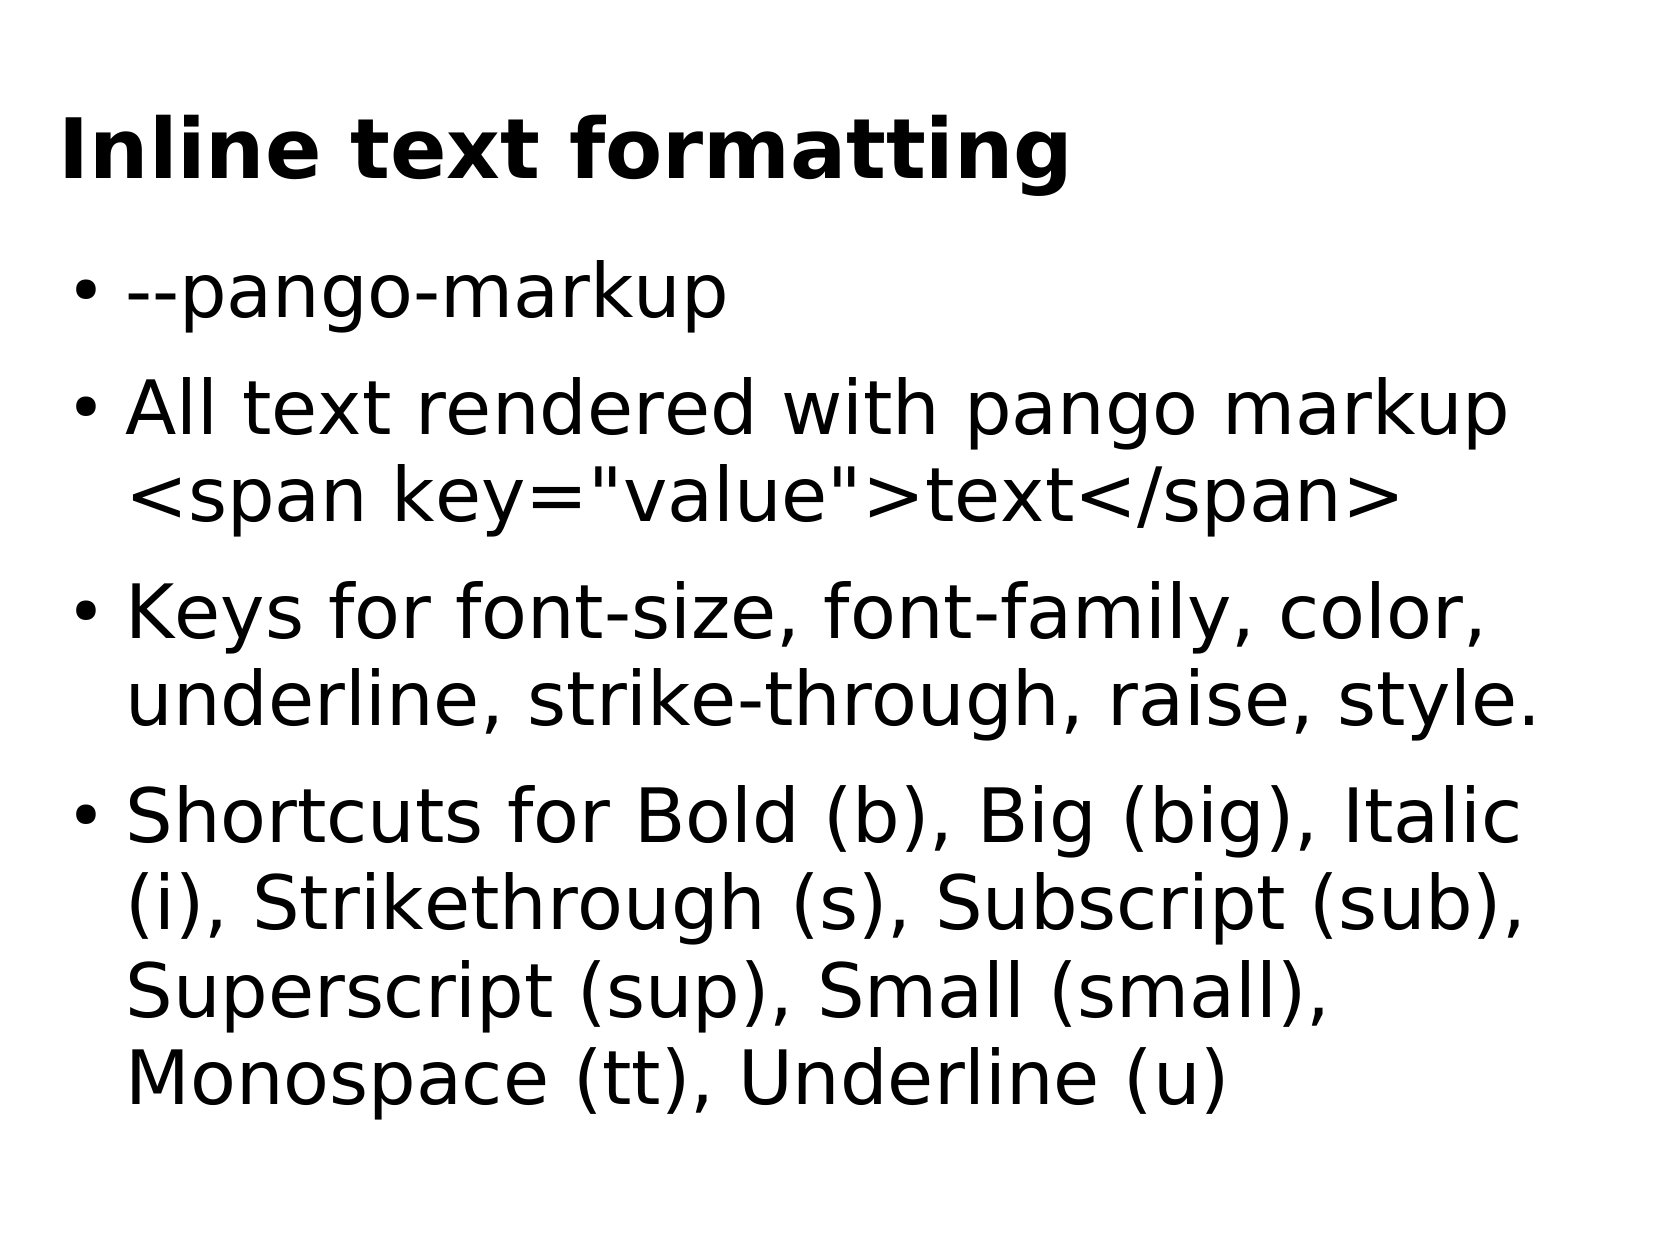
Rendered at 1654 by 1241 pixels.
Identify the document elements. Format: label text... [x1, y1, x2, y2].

list --pango-markup All text rendered with pango markup <span key="value">text</span> Keys for font-size, font-family, color, underline, strike-through, raise, style. Shortcuts for Bold (b), Big (big), Italic (i), Strikethrough (s), Subscript (sub), Superscript (sup), Small (small), Monospace (tt), Underline (u) [54, 248, 1575, 1205]
title Inline text formatting [59, 75, 1607, 225]
